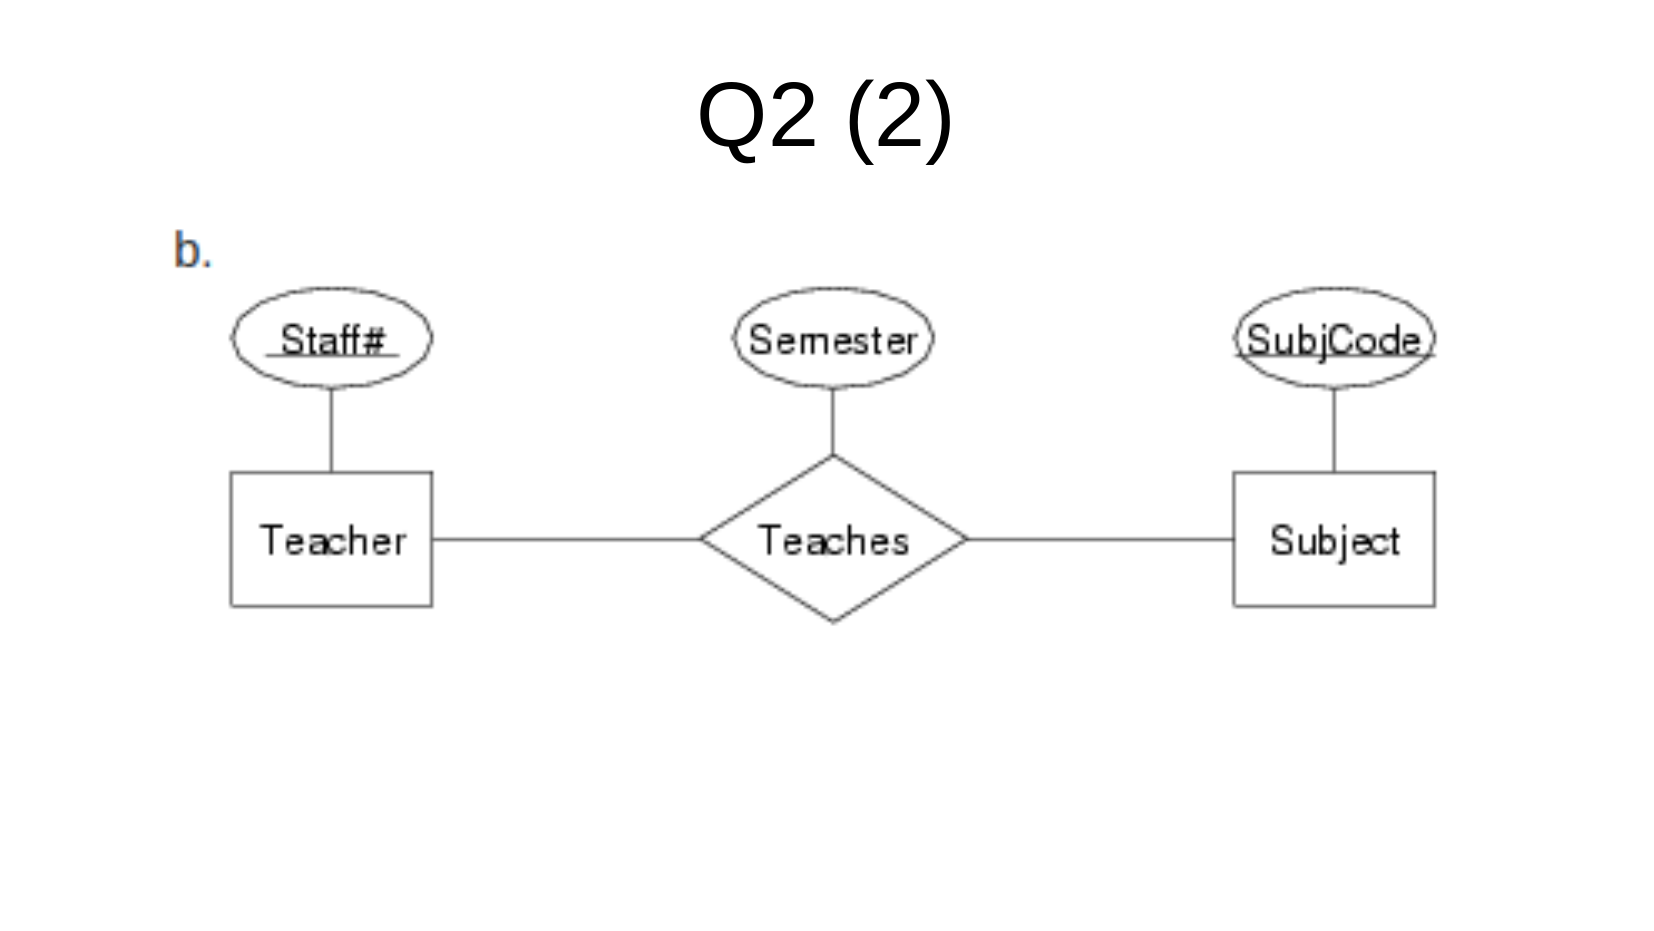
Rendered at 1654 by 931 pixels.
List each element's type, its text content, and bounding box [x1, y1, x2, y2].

picture [147, 218, 1571, 636]
title Q2 (2) [82, 37, 1571, 193]
